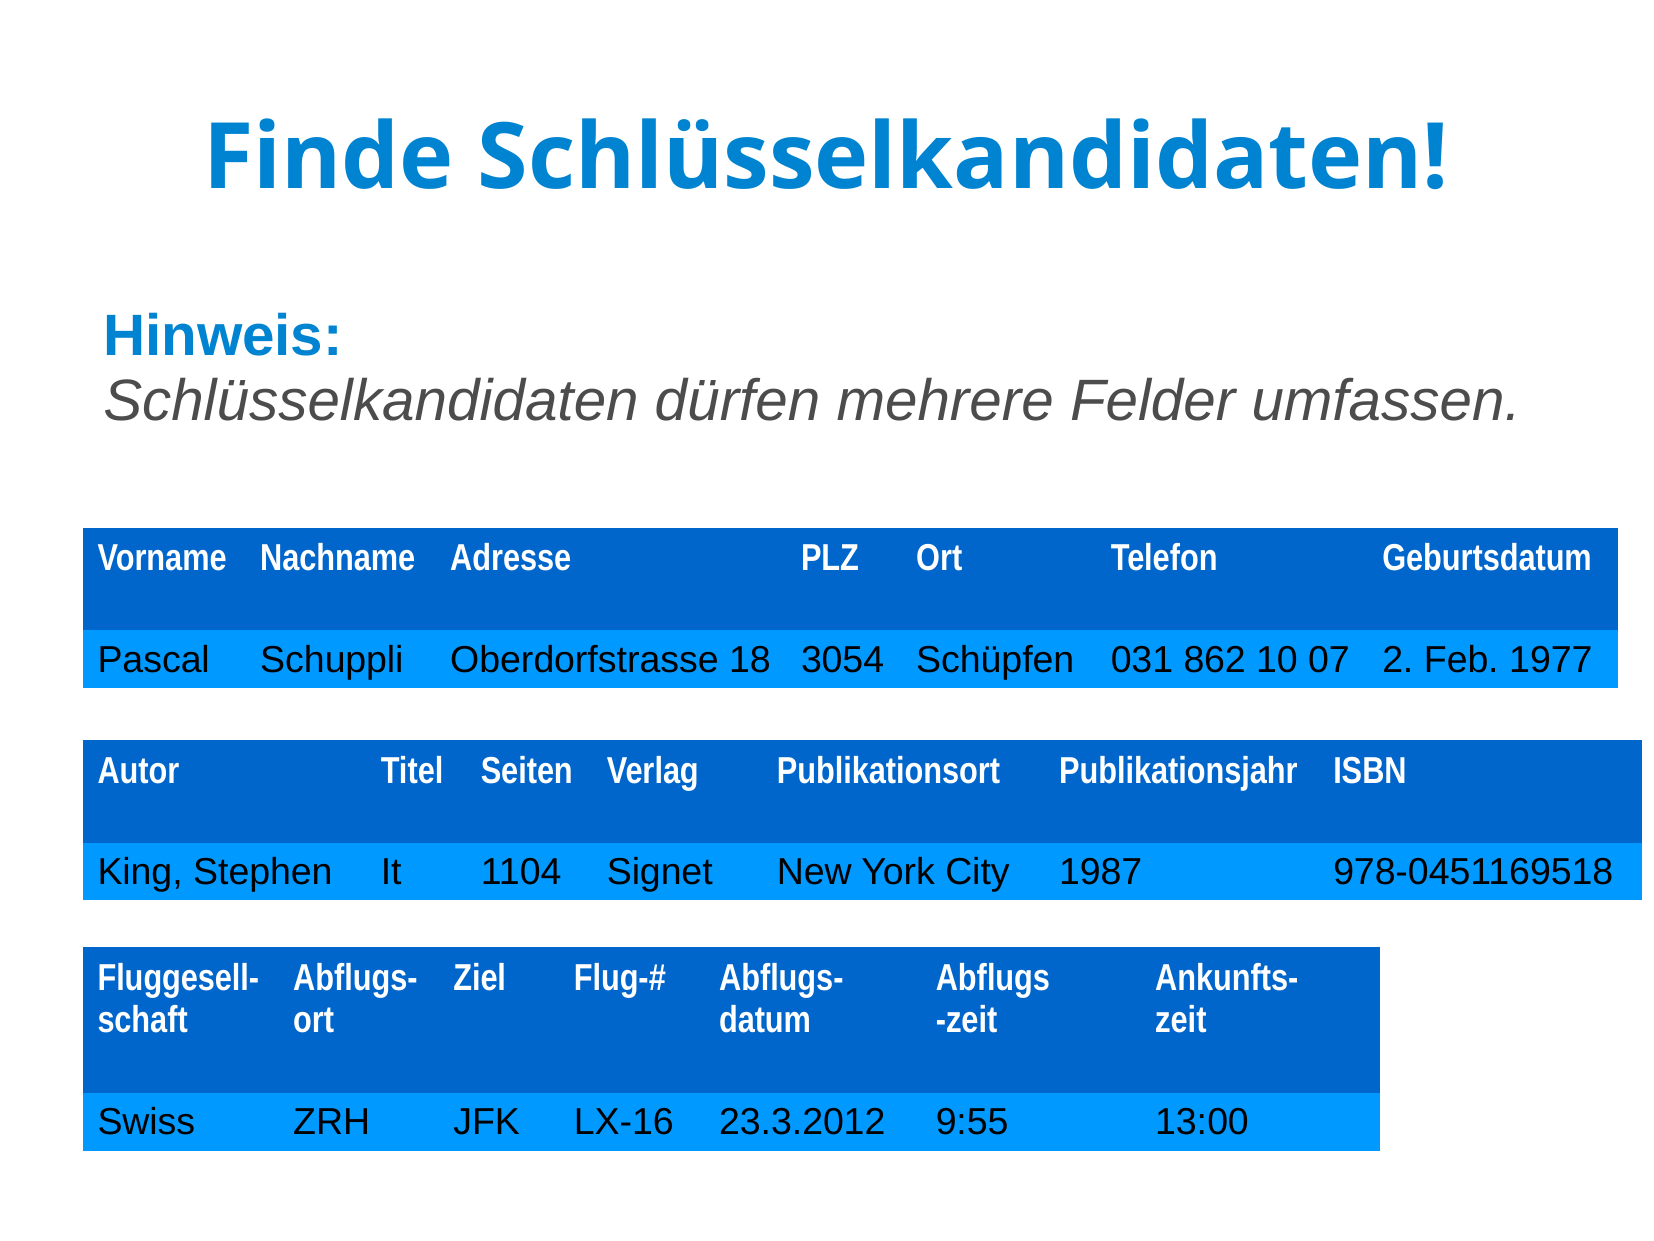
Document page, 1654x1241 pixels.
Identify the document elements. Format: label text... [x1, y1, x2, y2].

table_header Geburtsdatum [1367, 528, 1618, 630]
table_cell Schuppli [245, 630, 435, 688]
table_header Fluggesell- schaft [83, 947, 278, 1093]
table_cell Schüpfen [901, 630, 1096, 688]
table_header Seiten [466, 740, 592, 843]
table_header Autor [83, 740, 366, 843]
table_header ISBN [1319, 740, 1642, 843]
table_cell 13:00 [1140, 1093, 1380, 1151]
table_header Abflugs -zeit [921, 947, 1140, 1093]
table_cell 1104 [466, 843, 592, 900]
table_cell 1987 [1044, 843, 1319, 900]
table_cell 23.3.2012 [704, 1093, 921, 1151]
table_header Adresse [435, 528, 786, 630]
table_cell 3054 [786, 630, 901, 688]
table_cell King, Stephen [83, 843, 366, 900]
table_cell Signet [592, 843, 762, 900]
text_box Hinweis: Schlüsselkandidaten dürfen mehrere Felder umfassen. [88, 295, 1625, 441]
table_cell LX-16 [559, 1093, 704, 1151]
table_header Ort [901, 528, 1096, 630]
table_header Vorname [83, 528, 245, 630]
table_header PLZ [786, 528, 901, 630]
table_header Publikationsjahr [1044, 740, 1319, 843]
table_header Abflugs-ort [278, 947, 439, 1093]
table_cell JFK [439, 1093, 559, 1151]
table_header Ankunfts- zeit [1140, 947, 1380, 1093]
table_cell 978-0451169518 [1319, 843, 1642, 900]
table_cell Oberdorfstrasse 18 [435, 630, 786, 688]
table_header Flug-# [559, 947, 704, 1093]
table_header Verlag [592, 740, 762, 843]
table_header Ziel [439, 947, 559, 1093]
table_cell 031 862 10 07 [1096, 630, 1367, 688]
table_cell Swiss [83, 1093, 278, 1151]
table_cell 2. Feb. 1977 [1367, 630, 1618, 688]
table_cell 9:55 [921, 1093, 1140, 1151]
table_cell It [366, 843, 466, 900]
table_header Publikationsort [762, 740, 1044, 843]
table_header Titel [366, 740, 466, 843]
table_header Telefon [1096, 528, 1367, 630]
table_cell Pascal [83, 630, 245, 688]
title Finde Schlüsselkandidaten! [82, 56, 1571, 250]
table_cell ZRH [278, 1093, 439, 1151]
table_header Nachname [245, 528, 435, 630]
table_header Abflugs- datum [704, 947, 921, 1093]
table_cell New York City [762, 843, 1044, 900]
